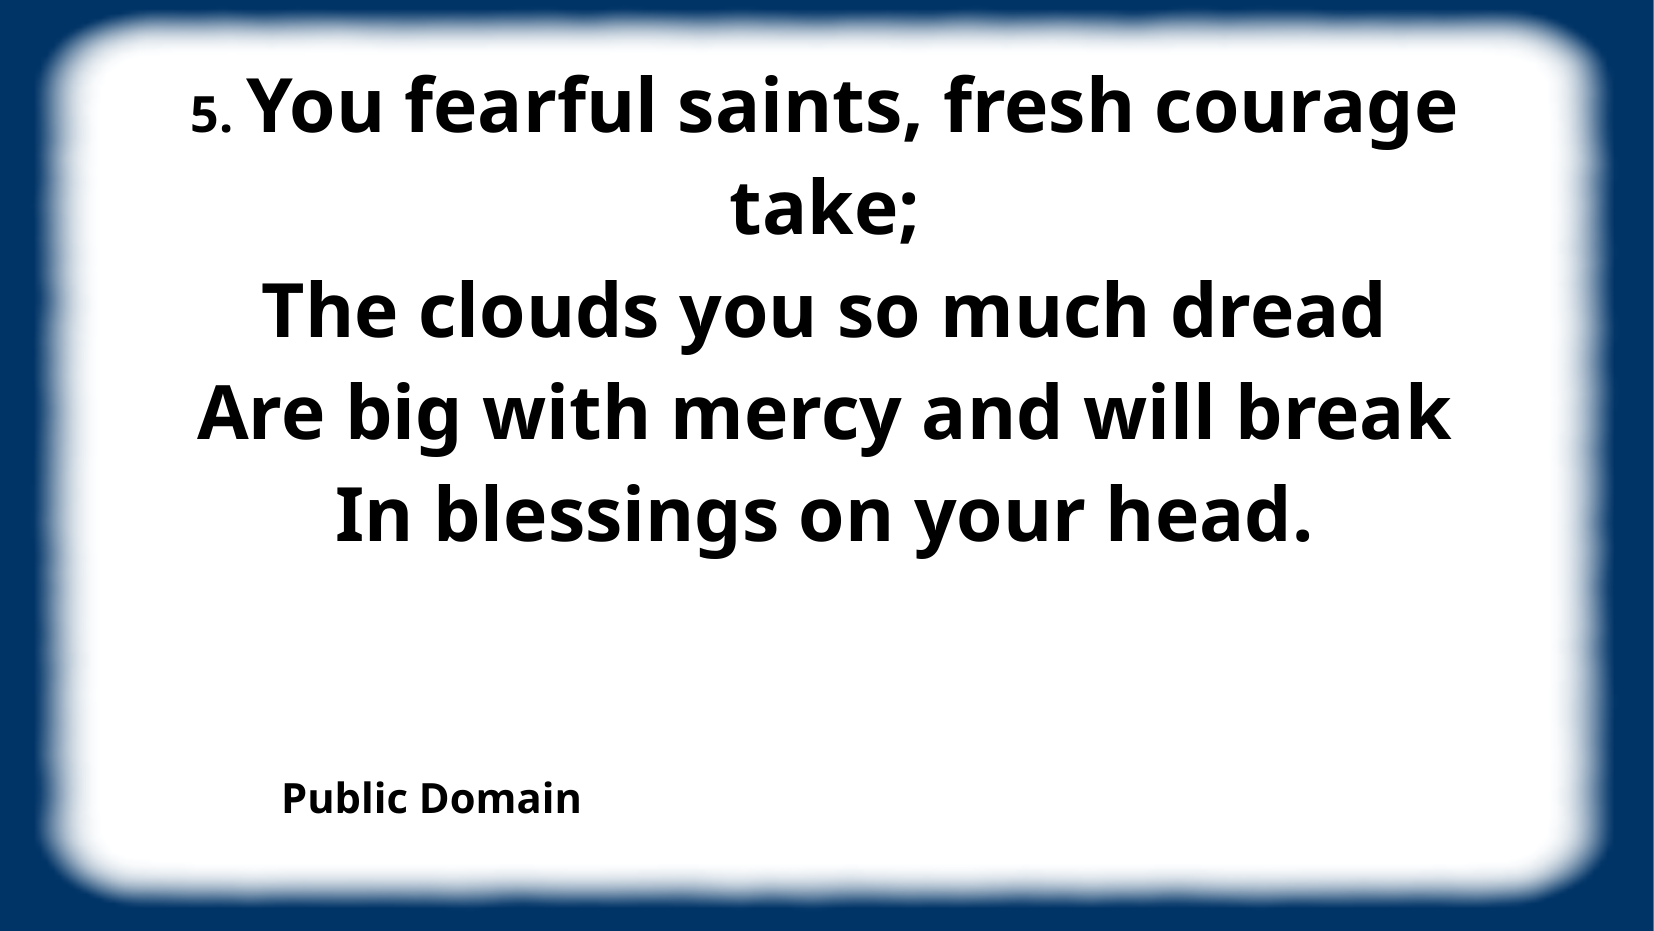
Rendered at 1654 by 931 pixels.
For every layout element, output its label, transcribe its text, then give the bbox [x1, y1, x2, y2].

text_box 5. You fearful saints, fresh courage take; The clouds you so much dread Are big with mercy and will break In blessings on your head. Public Domain [105, 45, 1546, 715]
picture [0, 0, 1654, 931]
